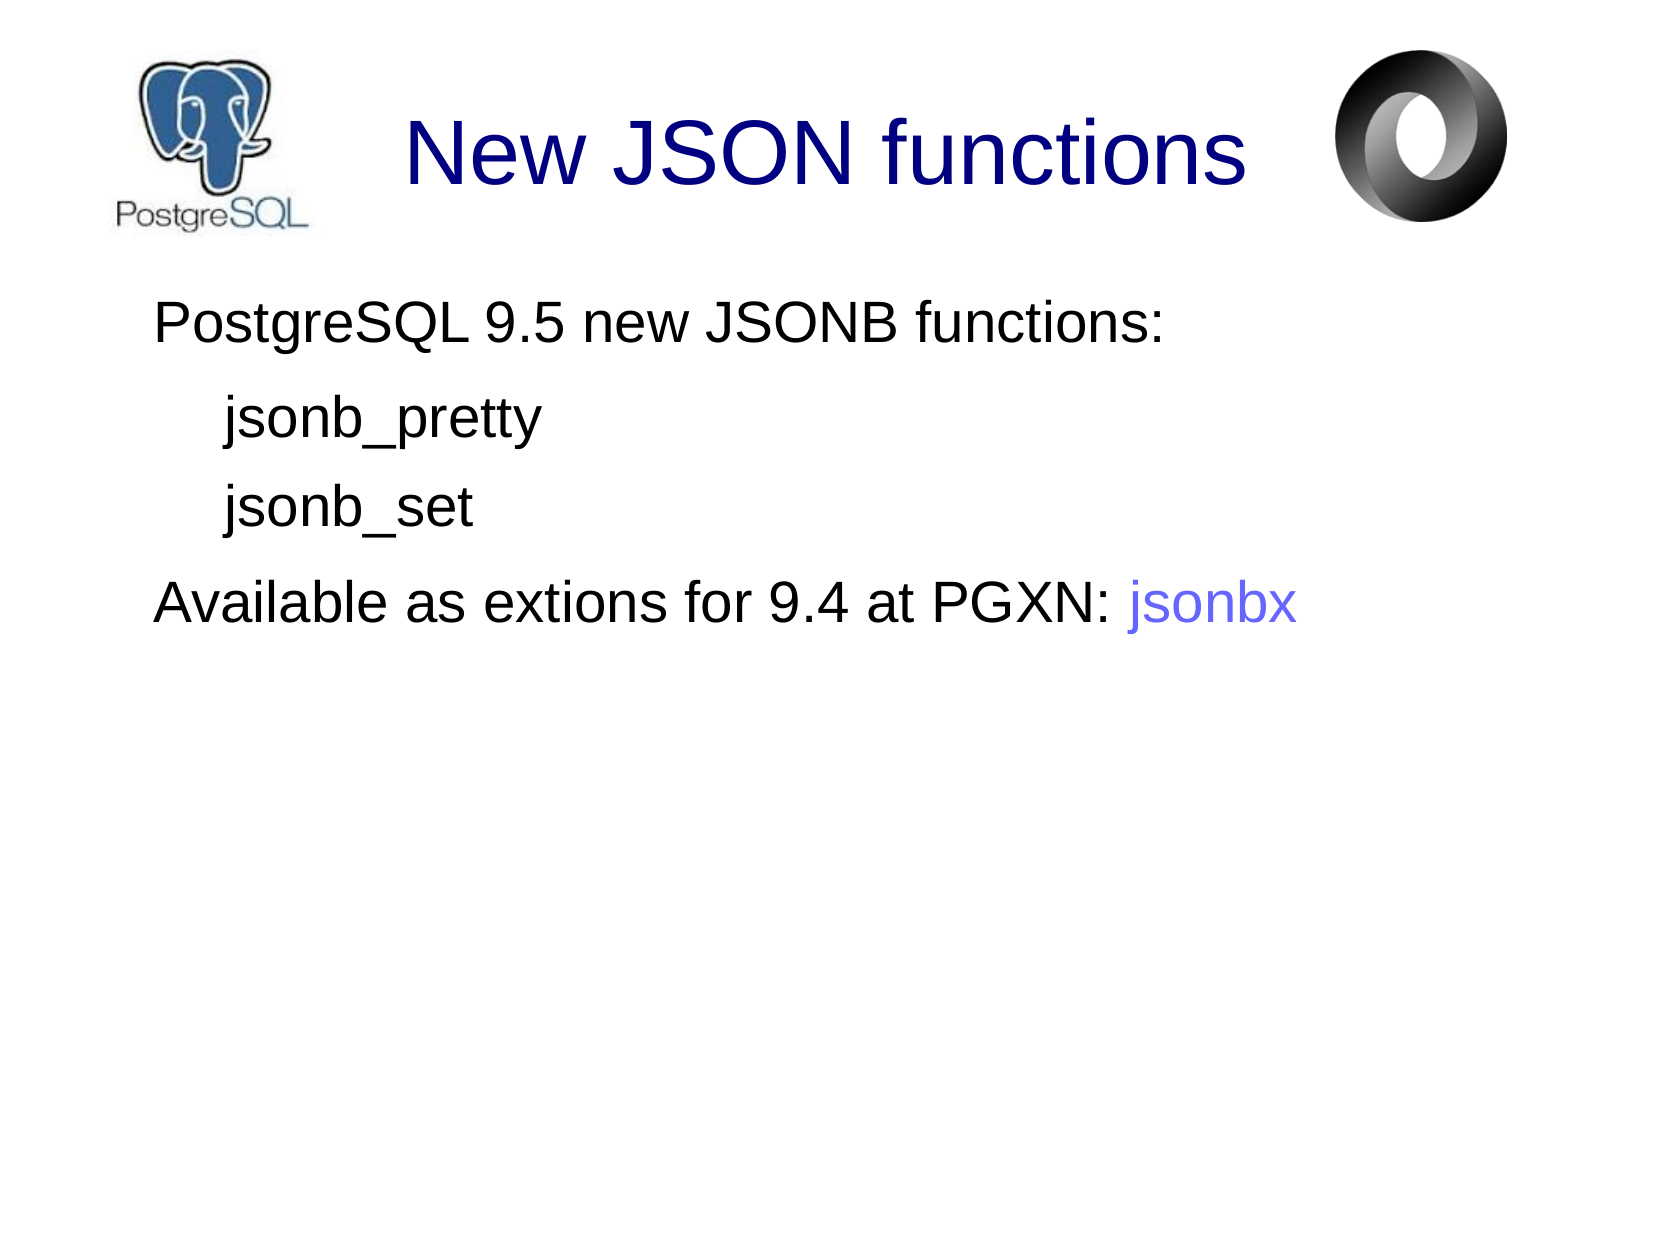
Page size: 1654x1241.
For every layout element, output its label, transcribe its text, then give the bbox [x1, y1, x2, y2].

title New JSON functions [82, 49, 1571, 257]
picture [1335, 50, 1507, 222]
list PostgreSQL 9.5 new JSONB functions: jsonb_pretty jsonb_set Available as extions for 9.4 at PGXN: jsonbx [82, 290, 1538, 1010]
picture [58, 50, 356, 237]
